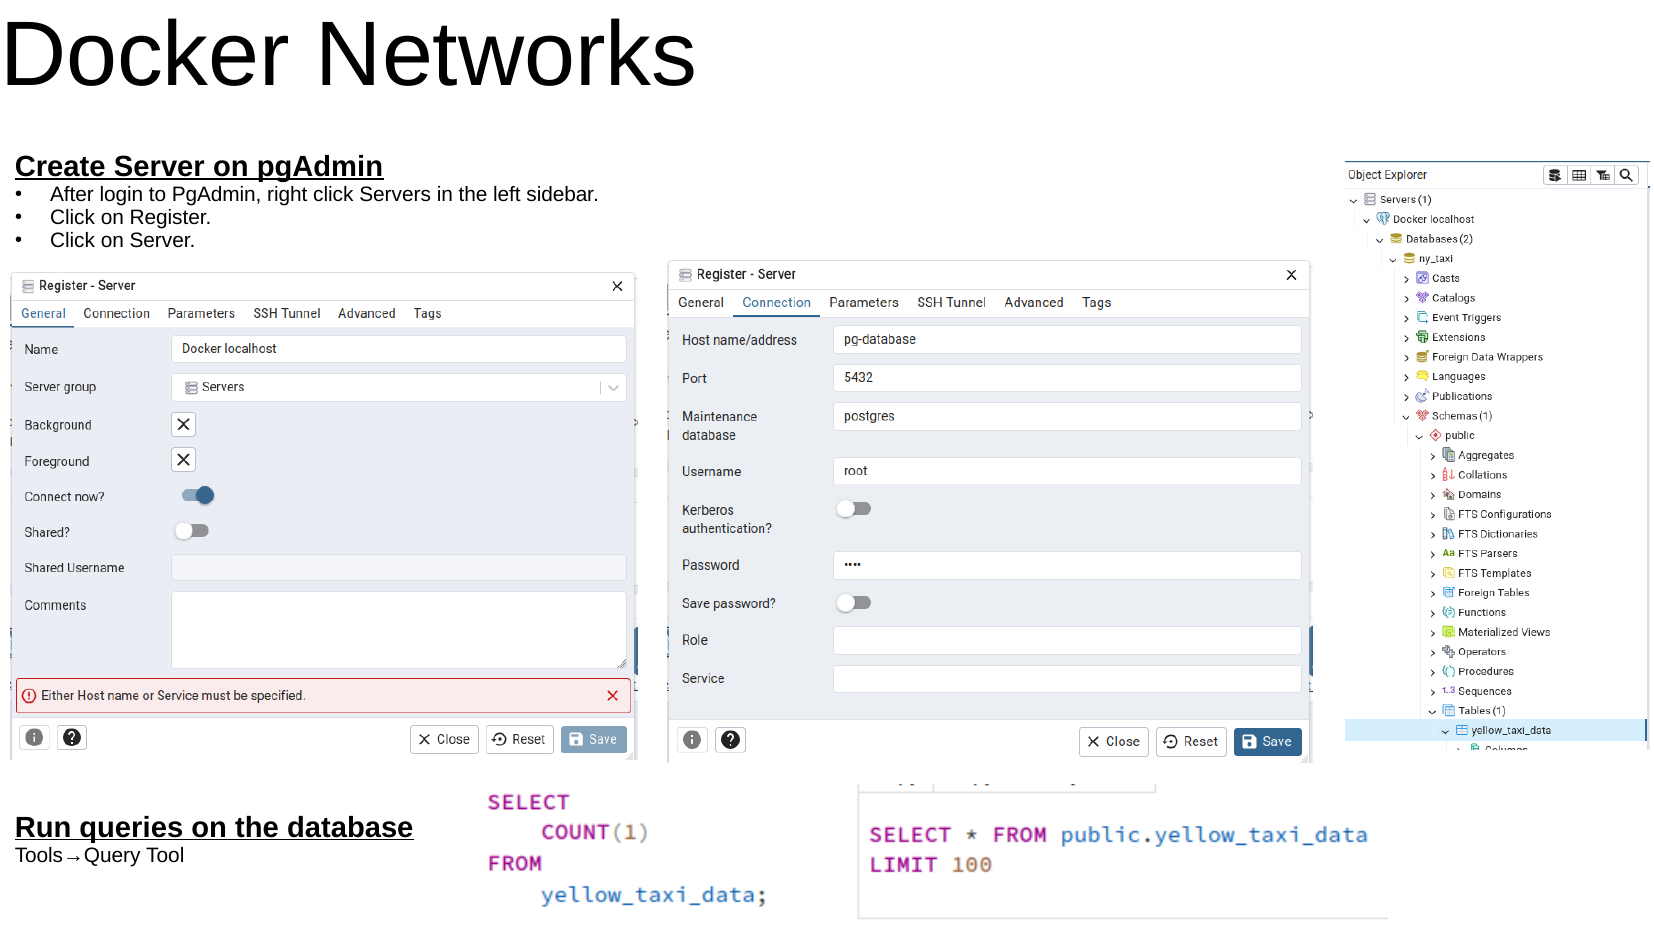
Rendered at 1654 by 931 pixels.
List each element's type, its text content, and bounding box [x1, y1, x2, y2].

text_box Create Server on pgAdmin After login to PgAdmin, right click Servers in the left sidebar. Click on Register. Click on Server. Run queries on the database Tools→Query Tool [0, 142, 1651, 921]
picture [853, 784, 1388, 921]
picture [1345, 161, 1650, 750]
title Docker Networks [0, 0, 1463, 142]
picture [667, 260, 1313, 763]
picture [10, 272, 638, 760]
picture [479, 783, 788, 921]
